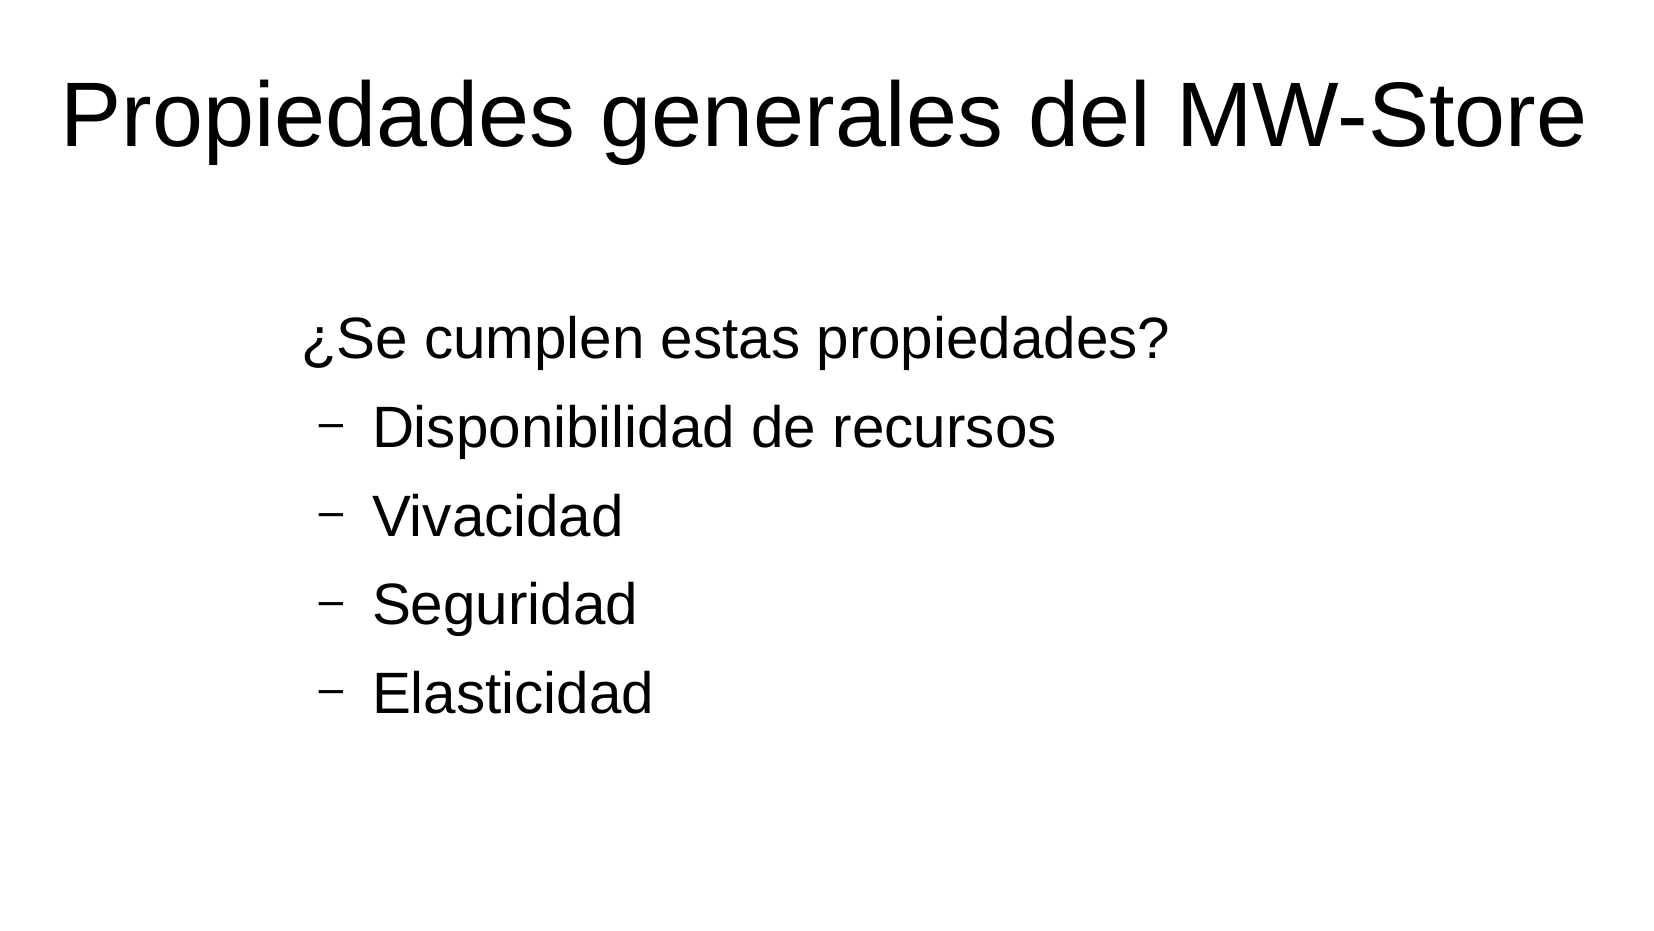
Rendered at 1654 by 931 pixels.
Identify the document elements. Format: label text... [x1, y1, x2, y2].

list ¿Se cumplen estas propiedades? Disponibilidad de recursos Vivacidad Seguridad Elasticidad [230, 306, 1273, 727]
title Propiedades generales del MW-Store [41, 12, 1609, 218]
